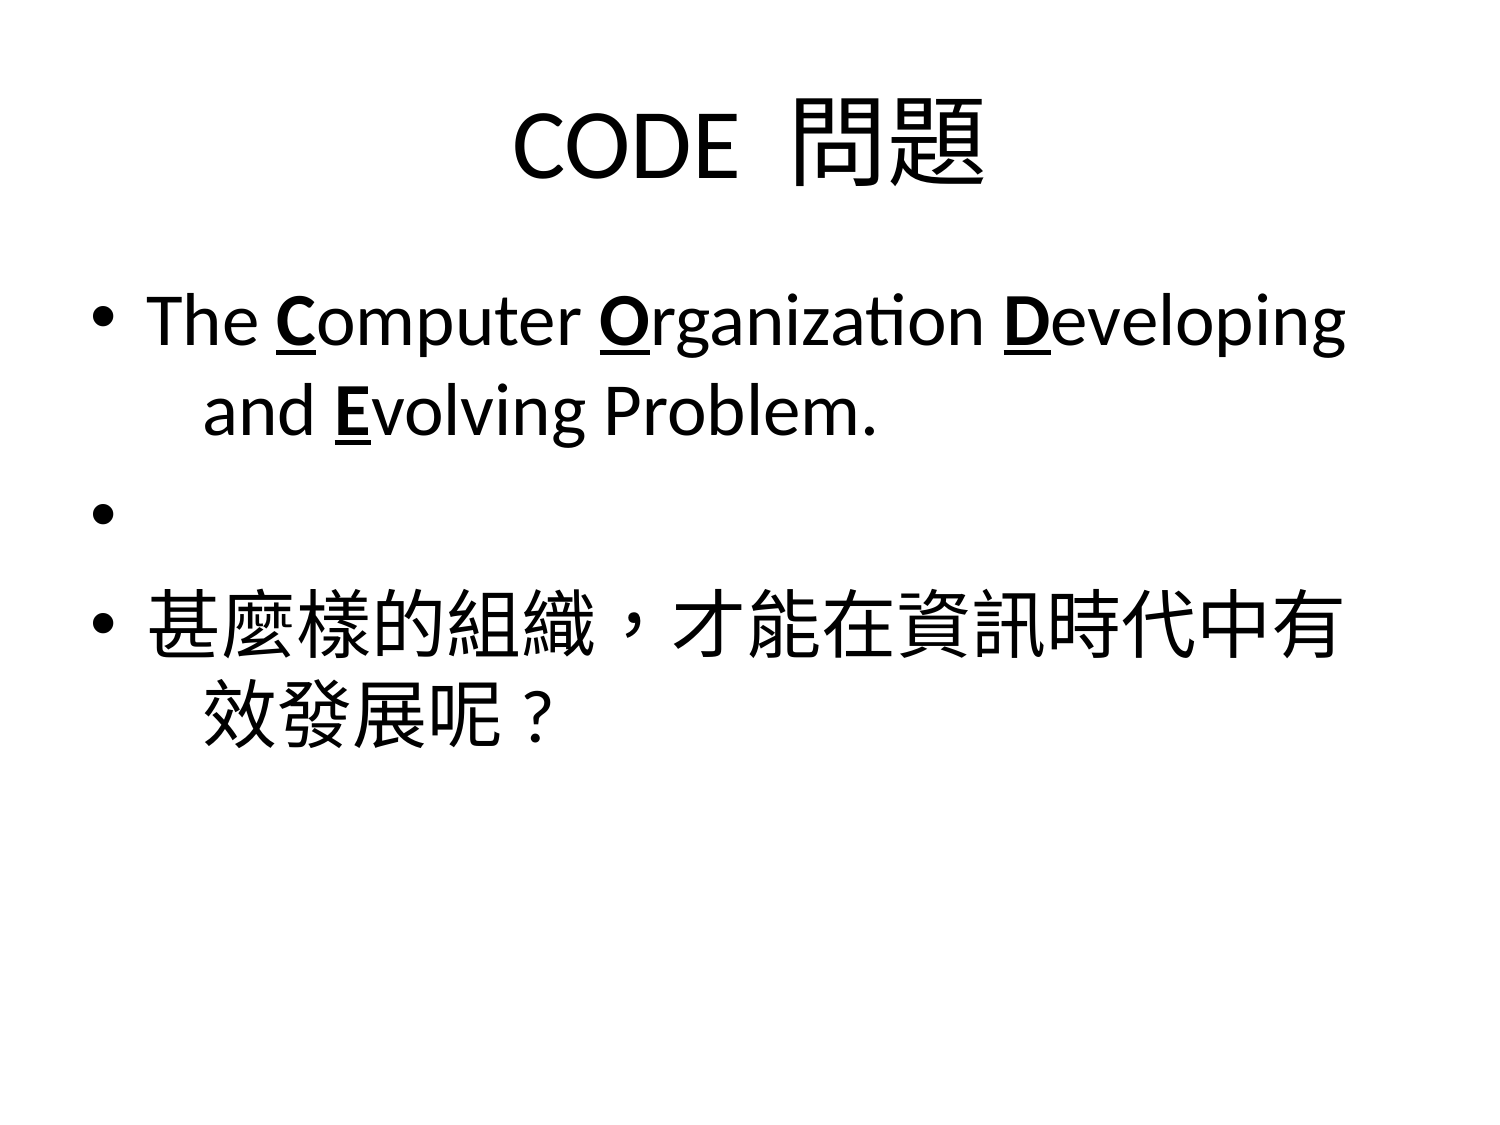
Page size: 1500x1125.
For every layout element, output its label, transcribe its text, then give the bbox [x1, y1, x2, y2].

list The Computer Organization Developing and Evolving Problem. 甚麼樣的組織，才能在資訊時代中有效發展呢? [75, 262, 1426, 1005]
title CODE 問題 [75, 45, 1426, 233]
